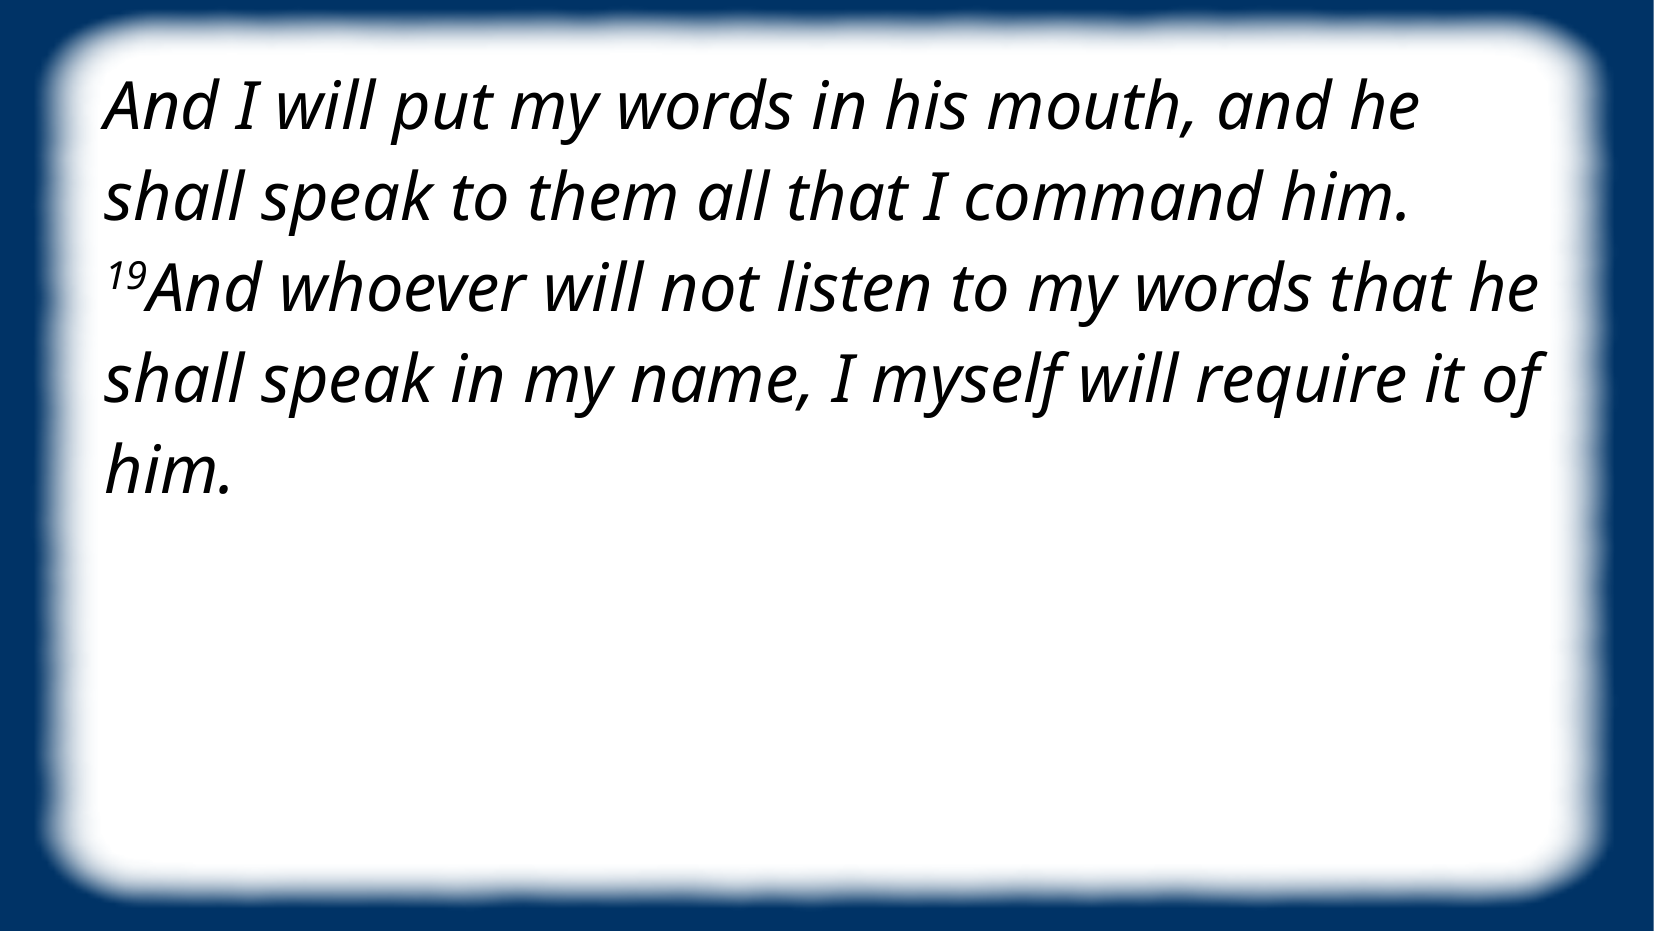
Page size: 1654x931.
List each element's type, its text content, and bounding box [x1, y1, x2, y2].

text_box And I will put my words in his mouth, and he shall speak to them all that I command him. 19And whoever will not listen to my words that he shall speak in my name, I myself will require it of him. [90, 51, 1576, 511]
picture [0, 0, 1654, 931]
